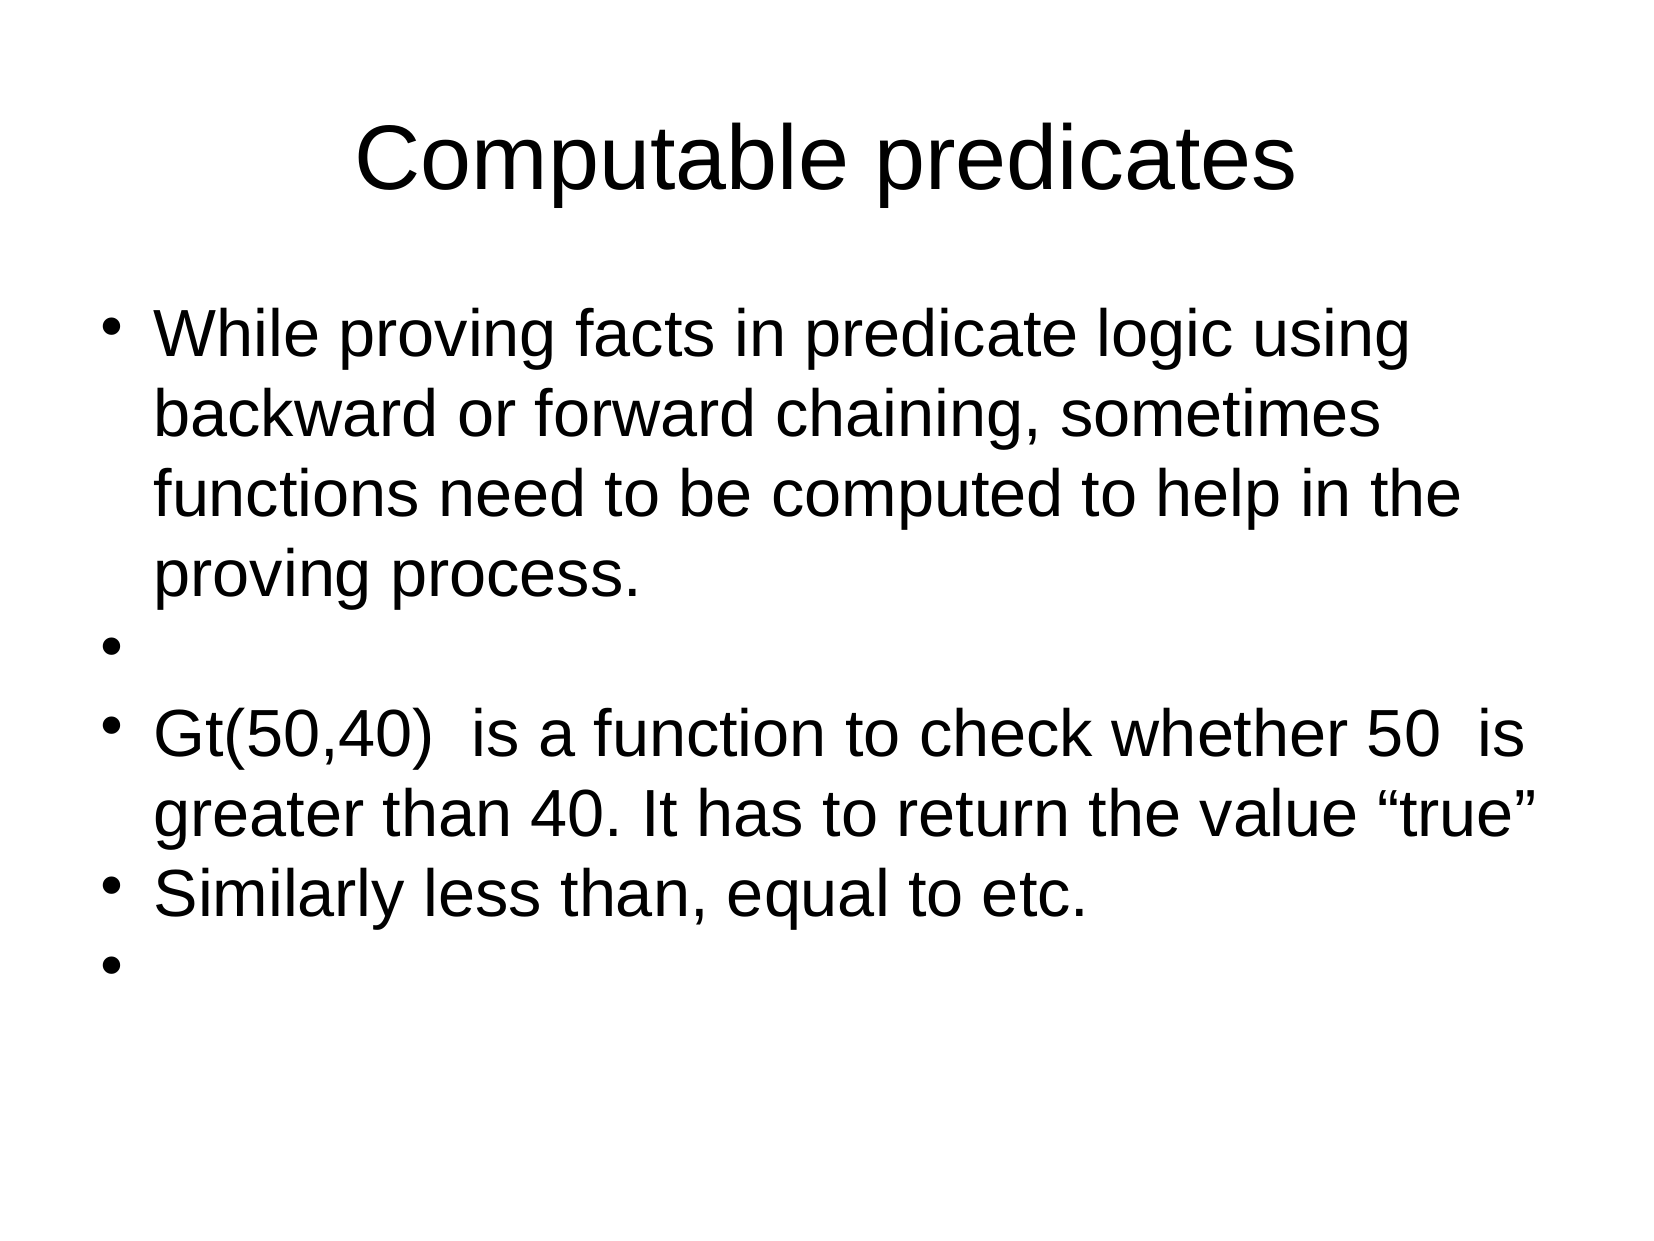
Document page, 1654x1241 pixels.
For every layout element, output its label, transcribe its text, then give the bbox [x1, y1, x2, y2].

text_box Computable predicates [82, 49, 1571, 257]
text_box While proving facts in predicate logic using backward or forward chaining, sometimes functions need to be computed to help in the proving process. Gt(50,40) is a function to check whether 50 is greater than 40. It has to return the value “true” Similarly less than, equal to etc. [82, 290, 1571, 1185]
